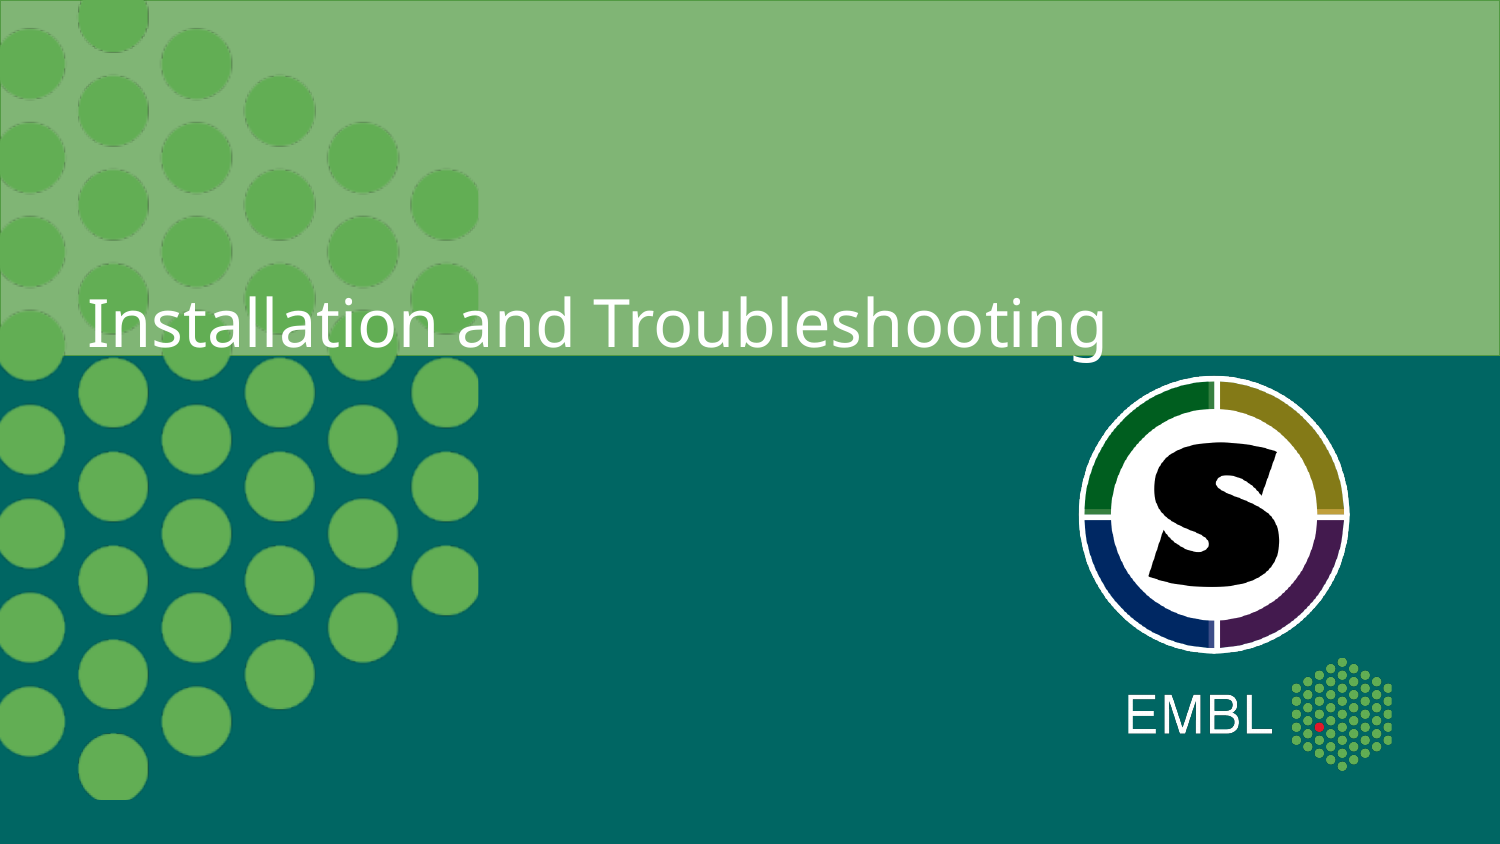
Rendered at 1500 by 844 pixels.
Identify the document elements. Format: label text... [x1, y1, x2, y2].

picture [1065, 365, 1362, 663]
text_box Installation and Troubleshooting [87, 280, 1363, 366]
